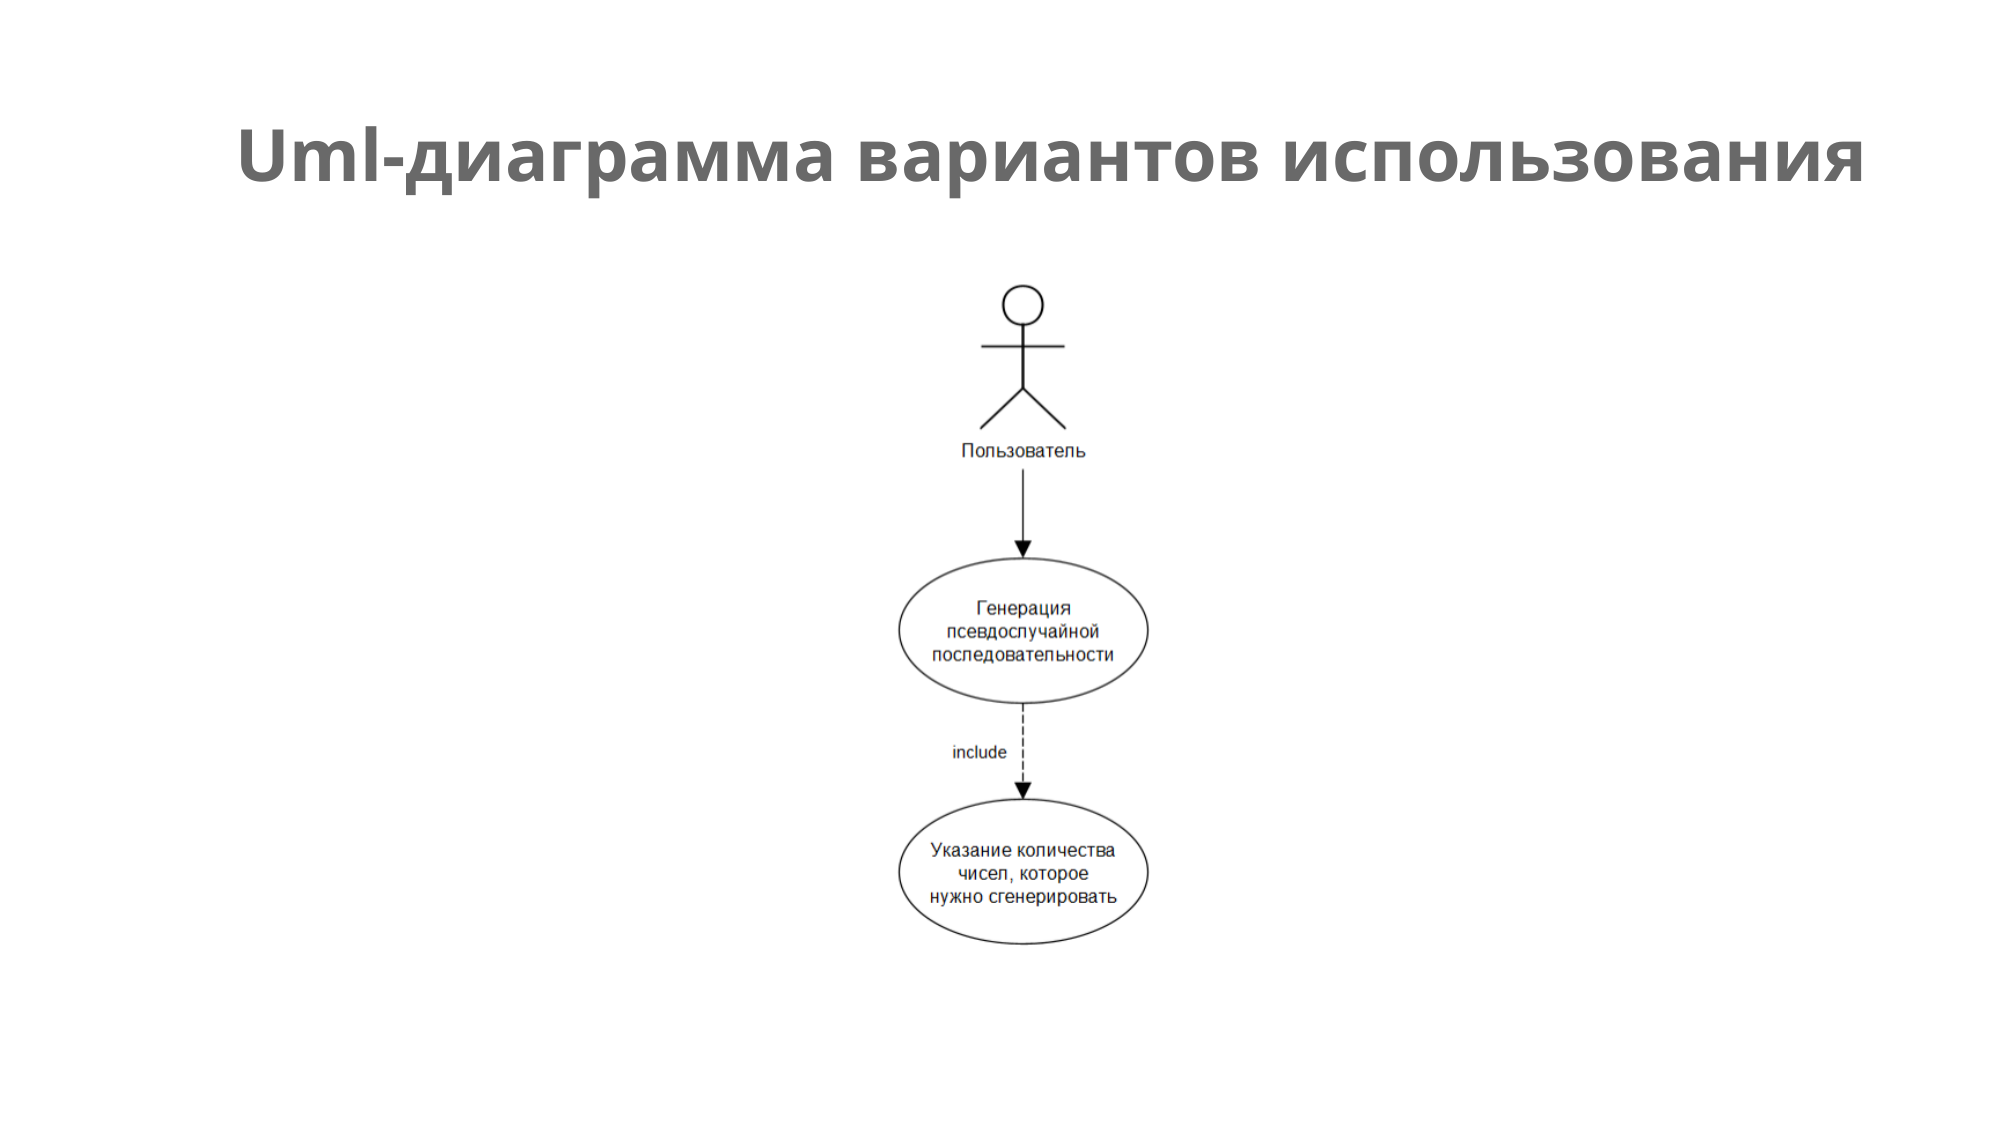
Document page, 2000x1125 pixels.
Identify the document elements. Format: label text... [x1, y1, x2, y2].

picture [768, 265, 1270, 955]
title Uml-диаграмма вариантов использования [212, 19, 1890, 207]
